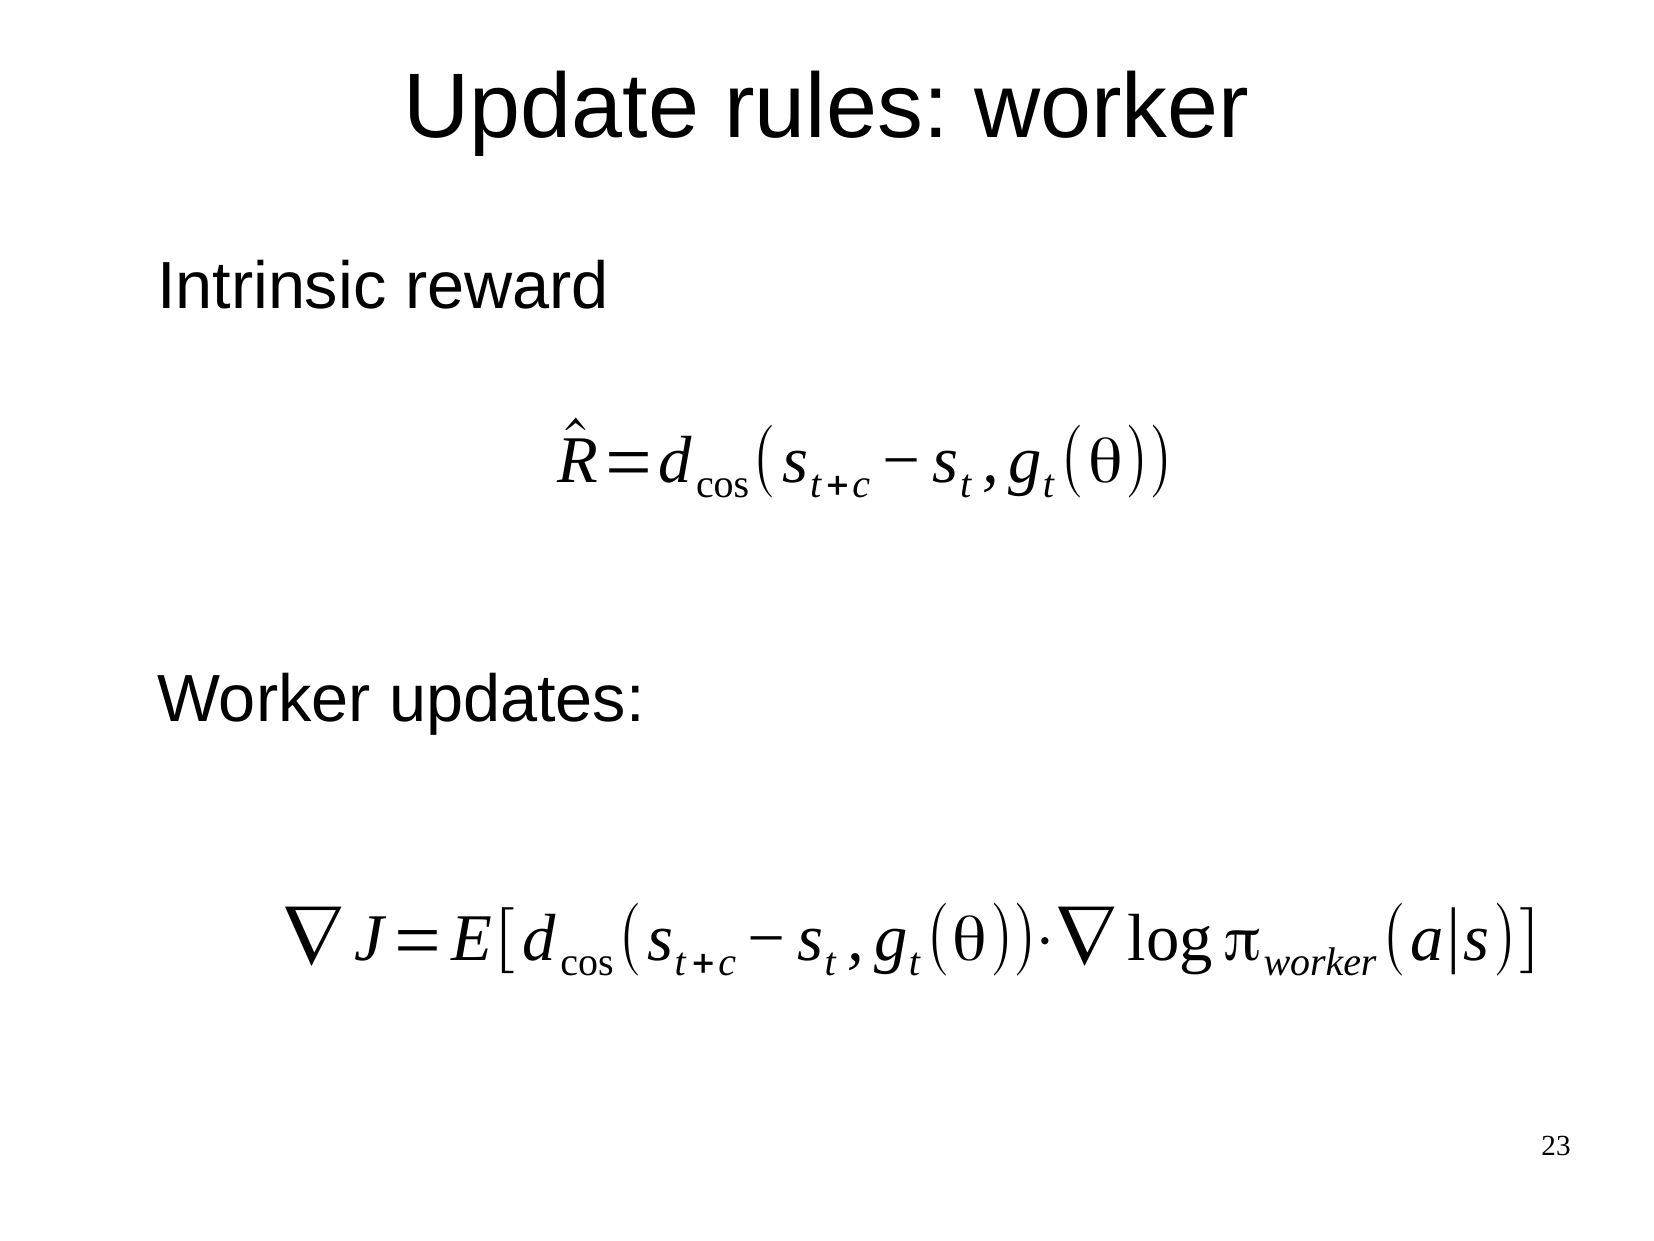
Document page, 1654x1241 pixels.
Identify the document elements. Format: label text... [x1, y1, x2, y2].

text_box Intrinsic reward [0, 240, 1366, 405]
chart [276, 899, 1543, 985]
title Update rules: worker [82, 2, 1571, 210]
text_box Worker updates: [0, 653, 1366, 818]
chart [547, 414, 1178, 506]
